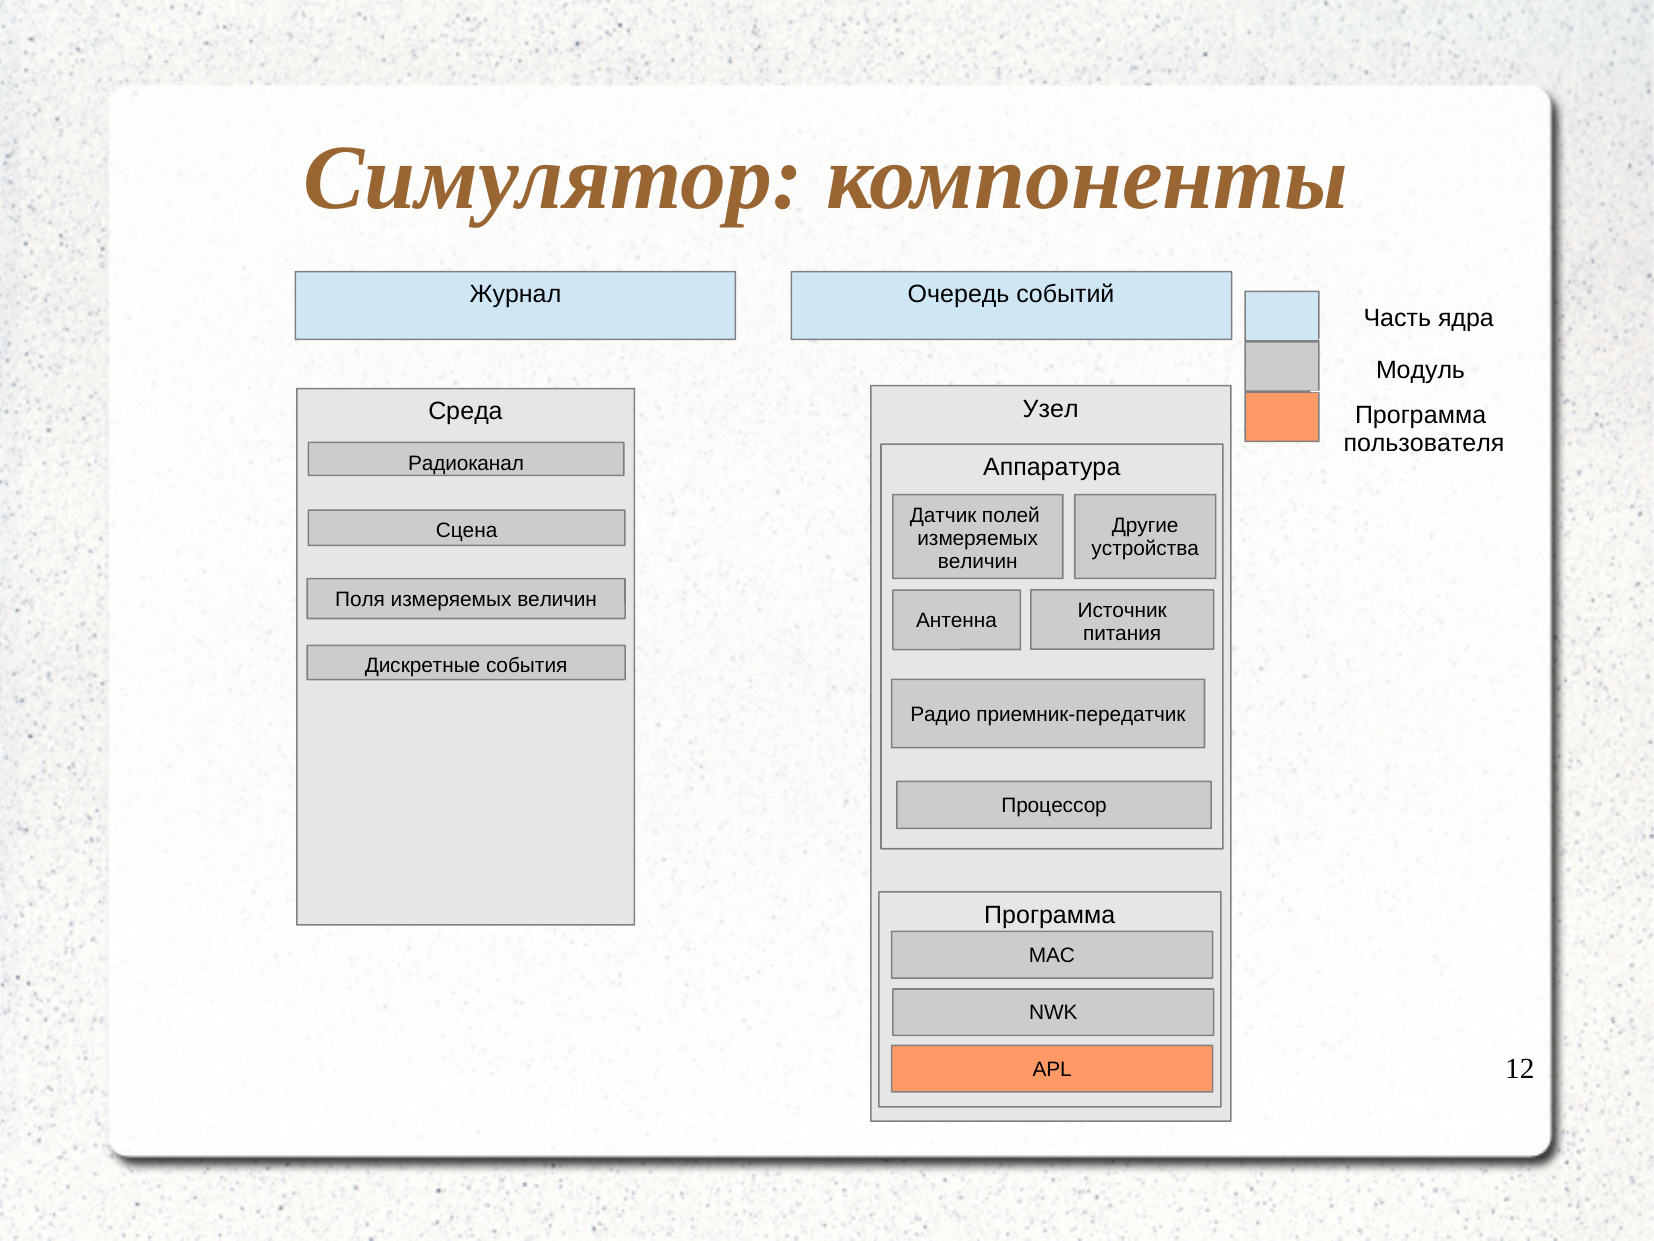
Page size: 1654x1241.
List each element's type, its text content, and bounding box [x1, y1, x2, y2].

text_box NWK [892, 988, 1214, 1036]
text_box Источник питания [1030, 589, 1214, 650]
title Симулятор: компоненты [117, 70, 1536, 278]
text_box Антенна [892, 590, 1021, 650]
text_box Датчик полей измеряемых величин [892, 494, 1063, 579]
text_box Журнал [295, 271, 736, 340]
text_box Программа [878, 891, 1221, 1107]
text_box Поля измеряемых величин [307, 578, 626, 619]
text_box Программа пользователя [1310, 391, 1531, 465]
picture [0, 0, 1654, 1241]
text_box MAC [891, 931, 1213, 979]
text_box Другие устройства [1074, 494, 1216, 579]
text_box Аппаратура [880, 444, 1223, 849]
text_box Модуль [1310, 347, 1531, 391]
text_box APL [891, 1045, 1213, 1092]
text_box Узел [870, 385, 1231, 1122]
text_box Радиоканал [308, 442, 624, 476]
text_box Радио приемник-передатчик [891, 679, 1205, 748]
text_box Сцена [308, 510, 625, 546]
text_box Очередь событий [791, 271, 1232, 340]
text_box Дискретные события [307, 645, 626, 680]
text_box [1245, 291, 1319, 442]
text_box Среда [296, 388, 635, 925]
text_box Процессор [896, 781, 1212, 829]
text_box Часть ядра [1318, 294, 1540, 340]
